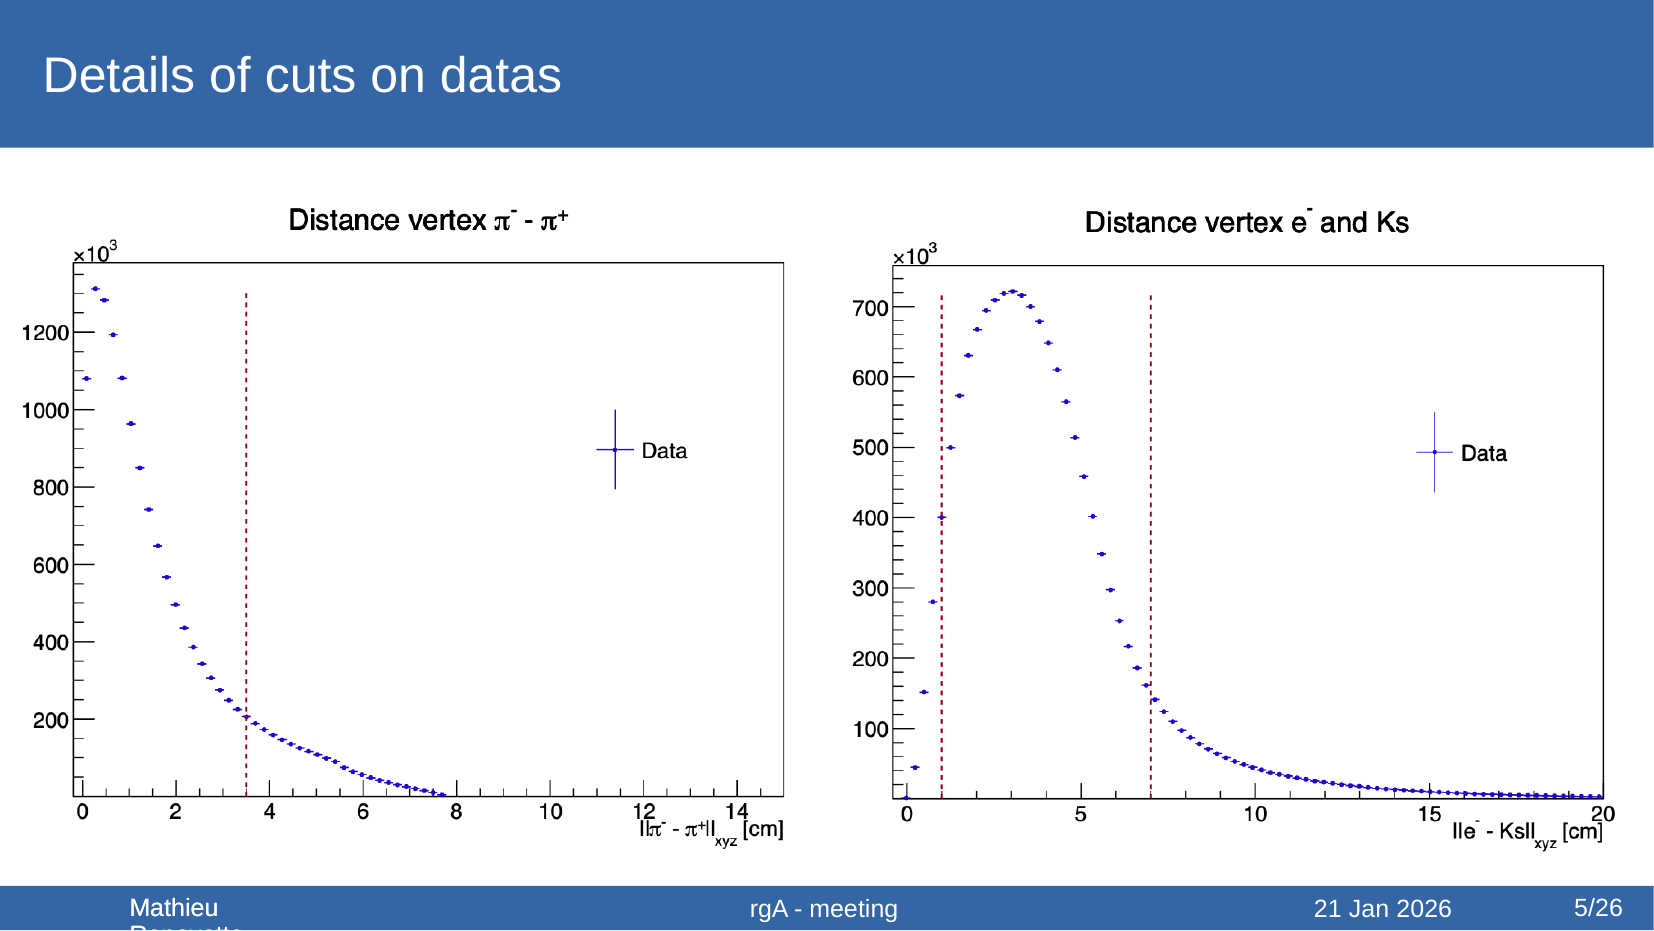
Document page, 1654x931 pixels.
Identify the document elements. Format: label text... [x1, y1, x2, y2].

picture [16, 203, 811, 852]
text_box 5/26 [1559, 885, 1654, 930]
text_box Details of cuts on datas [27, 40, 886, 114]
text_box rgA - meeting [734, 887, 953, 931]
text_box 21 Jan 2026 [1299, 887, 1536, 931]
picture [843, 203, 1638, 852]
text_box [0, 885, 131, 931]
text_box Mathieu Ronayette [114, 885, 355, 929]
text_box [0, 0, 1654, 148]
text_box [226, 885, 1654, 931]
